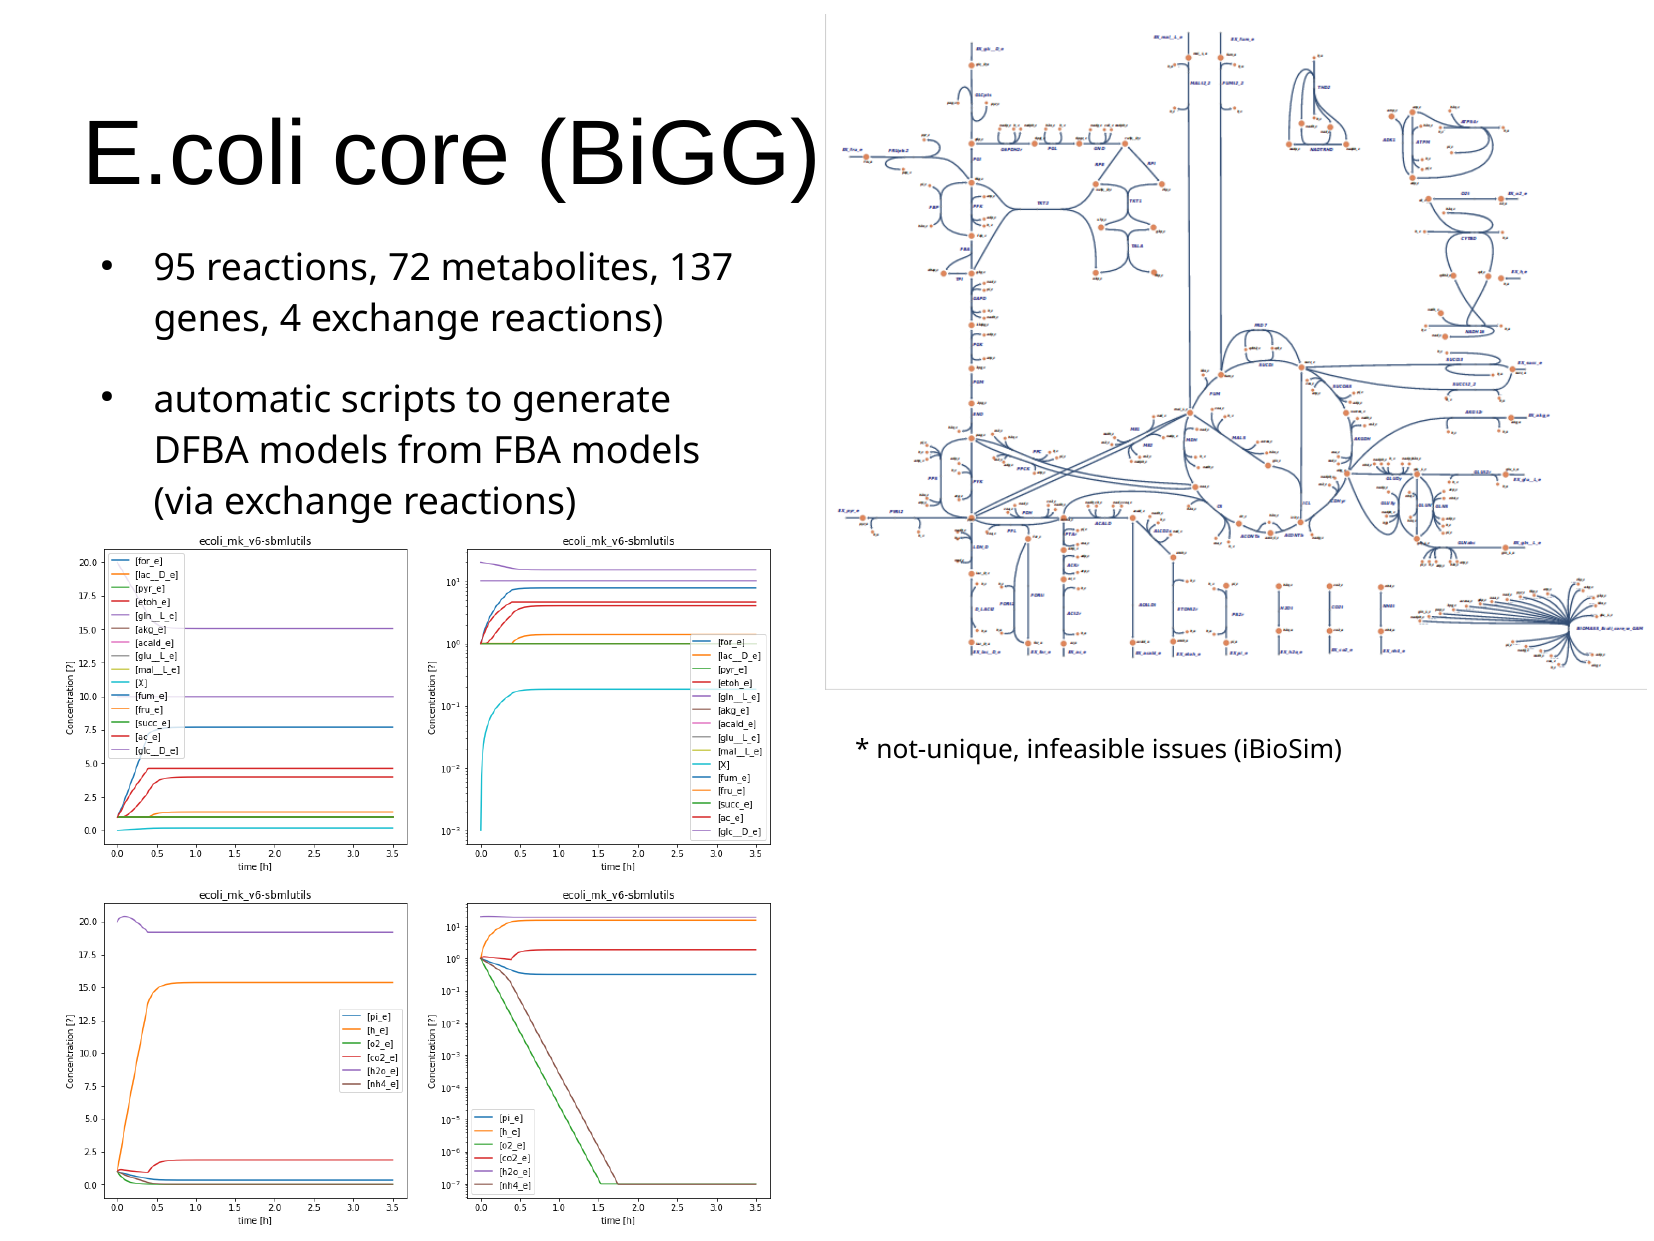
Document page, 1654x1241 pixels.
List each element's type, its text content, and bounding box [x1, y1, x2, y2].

text_box * not-unique, infeasible issues (iBioSim) [855, 730, 1382, 796]
picture [825, 14, 1647, 690]
list 95 reactions, 72 metabolites, 137 genes, 4 exchange reactions) automatic scripts to generate DFBA models from FBA models (via exchange reactions) http://bigg.ucsd.edu/models/e_coli_core [82, 160, 751, 529]
picture [60, 529, 778, 1231]
title E.coli core (BiGG) [82, 49, 825, 257]
